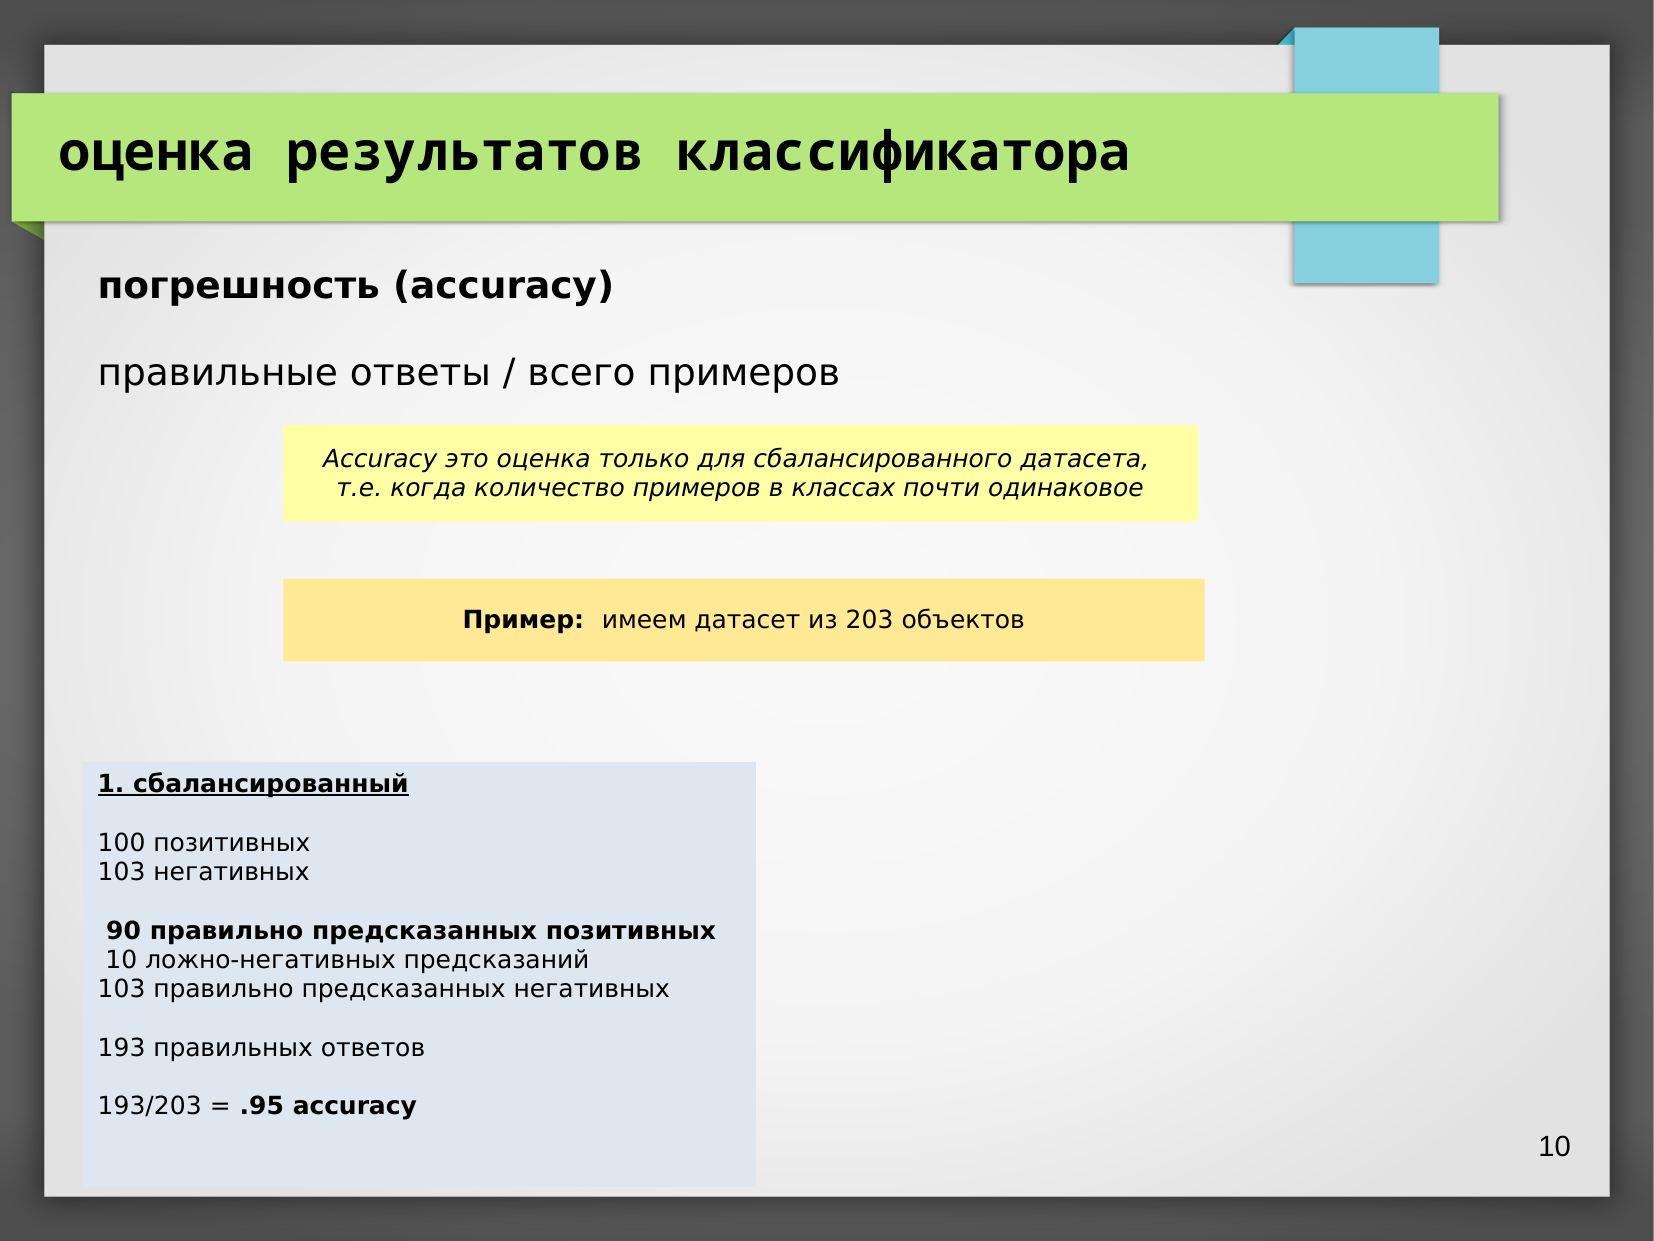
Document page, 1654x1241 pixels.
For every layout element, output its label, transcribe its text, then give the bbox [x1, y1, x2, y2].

text_box 1. сбалансированный 100 позитивных 103 негативных 90 правильно предсказанных позитивных 10 ложно-негативных предсказаний 103 правильно предсказанных негативных 193 правильных ответов 193/203 = .95 accuracy [82, 761, 756, 1187]
picture [0, 0, 1654, 1241]
text_box Accuracy это оценка только для сбалансированного датасета, т.е. когда количество примеров в классах почти одинаковое [283, 425, 1199, 522]
text_box погрешность (accuracy) правильные ответы / всего примеров [82, 256, 1252, 402]
text_box Пример: имеем датасет из 203 объектов [283, 578, 1205, 662]
title оценка результатов классификатора [59, 109, 1217, 190]
